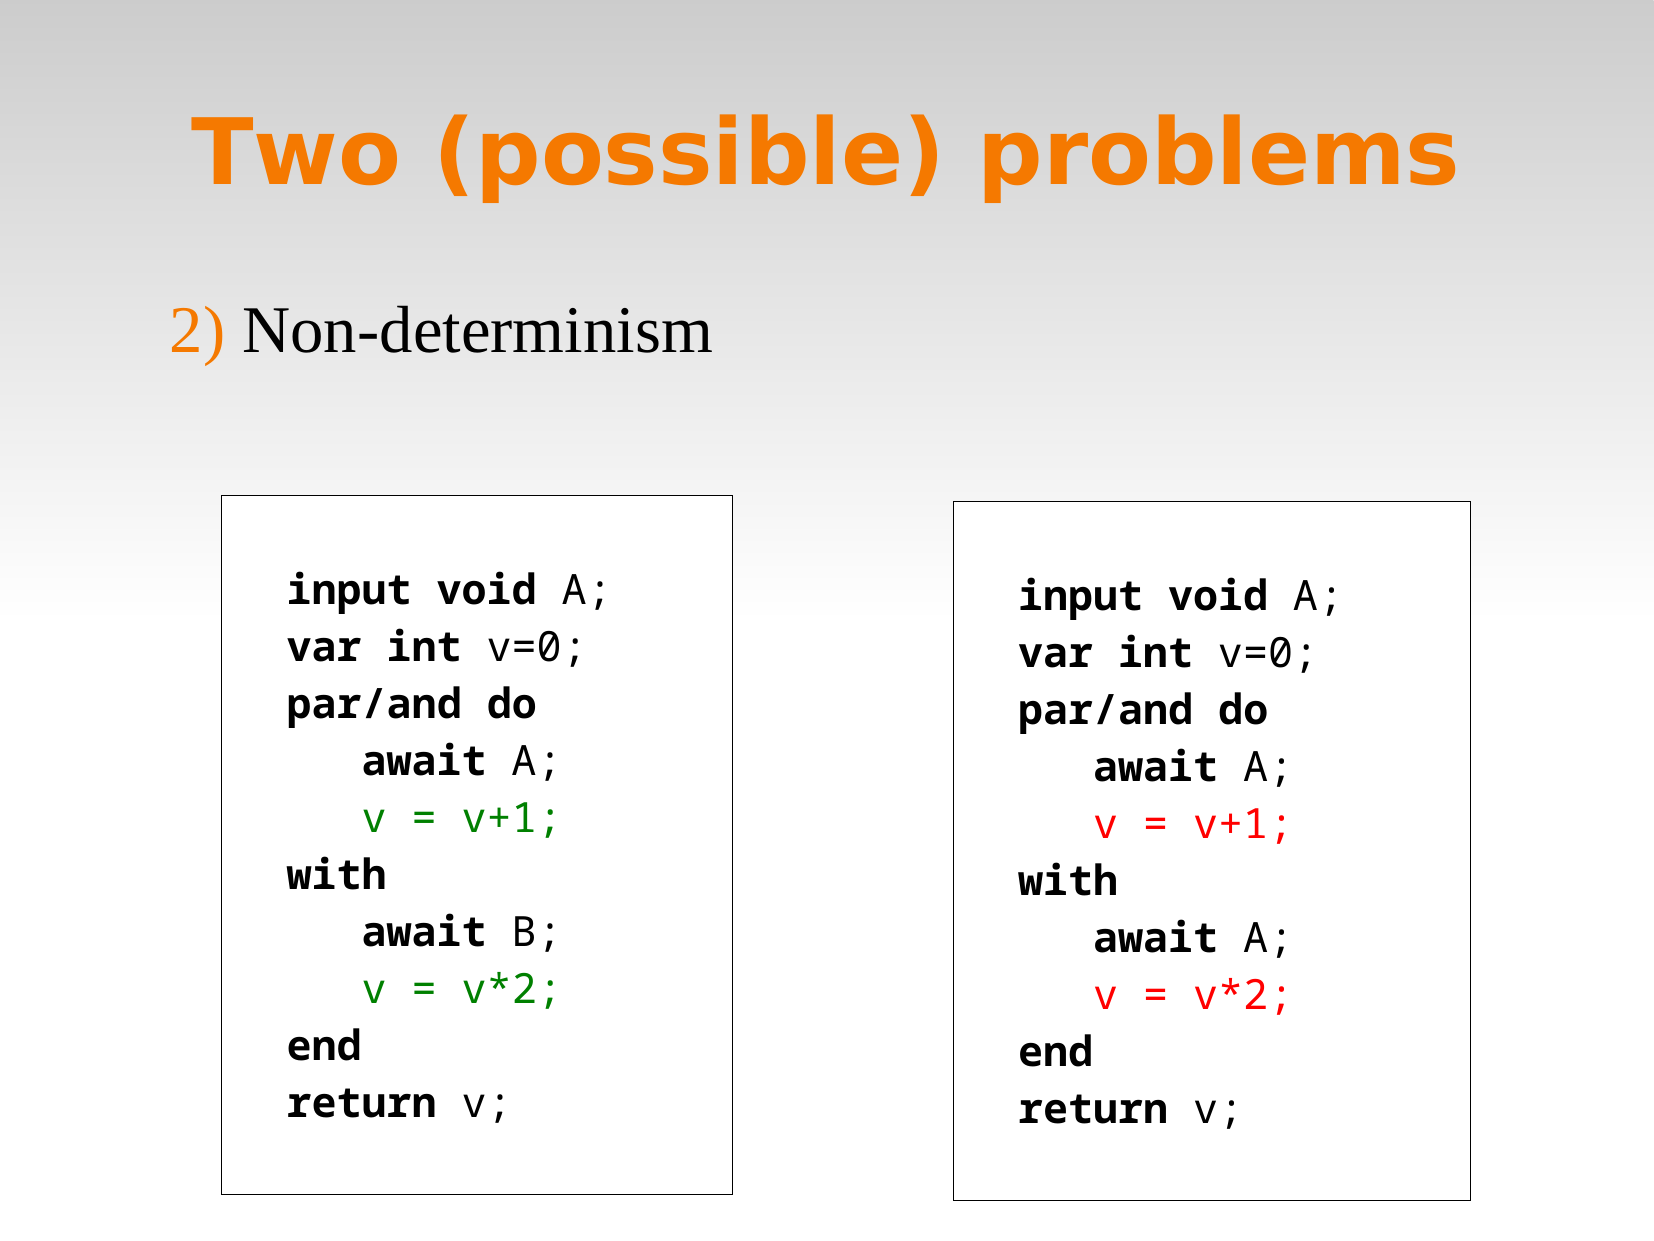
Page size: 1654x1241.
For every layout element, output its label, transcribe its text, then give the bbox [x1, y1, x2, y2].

text_box input void A; var int v=0; par/and do await A; v = v+1; with await B; v = v*2; end return v; [221, 495, 733, 1103]
text_box input void A; var int v=0; par/and do await A; v = v+1; with await A; v = v*2; end return v; [953, 501, 1471, 1109]
title Two (possible) problems [82, 49, 1571, 257]
list Non-determinism [81, 292, 1570, 1112]
